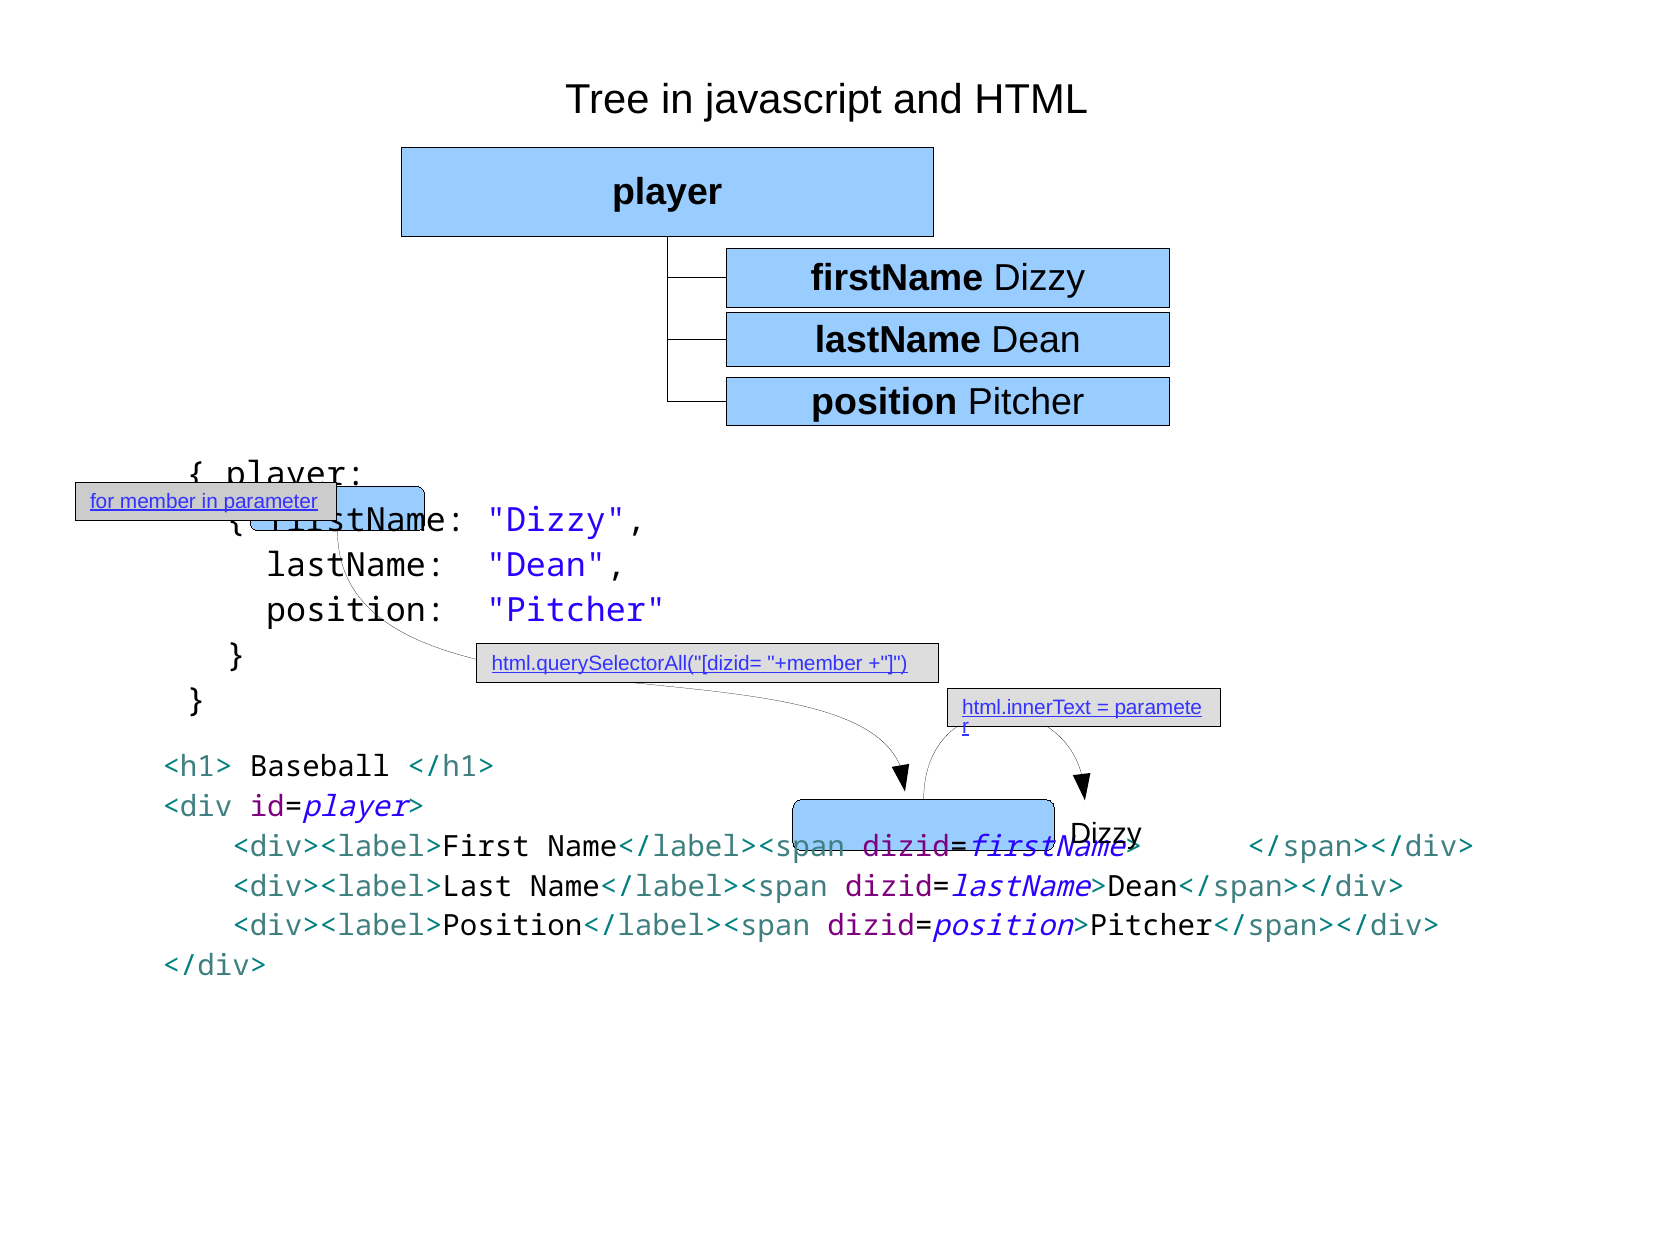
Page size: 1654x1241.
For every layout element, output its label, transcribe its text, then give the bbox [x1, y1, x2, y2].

text_box html.querySelectorAll("[dizid= "+member +"]") [476, 643, 939, 682]
title Tree in javascript and HTML [82, 49, 1571, 148]
text_box player [401, 147, 934, 237]
text_box position Pitcher [726, 377, 1170, 426]
text_box for member in parameter [75, 482, 337, 520]
text_box firstName Dizzy [726, 248, 1170, 308]
text_box { player: { firstName: "Dizzy", lastName: "Dean", position: "Pitcher" } } [171, 442, 714, 709]
text_box lastName Dean [726, 312, 1170, 367]
text_box Dizzy [1055, 809, 1189, 857]
text_box html.innerText = parameter [947, 688, 1221, 727]
text_box <h1> Baseball </h1> <div id=player> <div><label>First Name</label><span dizid=firstName> </span></div> <div><label>Last Name</label><span dizid=lastName>Dean</span></div> <div><label>Position</label><span dizid=position>Pitcher</span></div> </div> [147, 738, 1506, 959]
